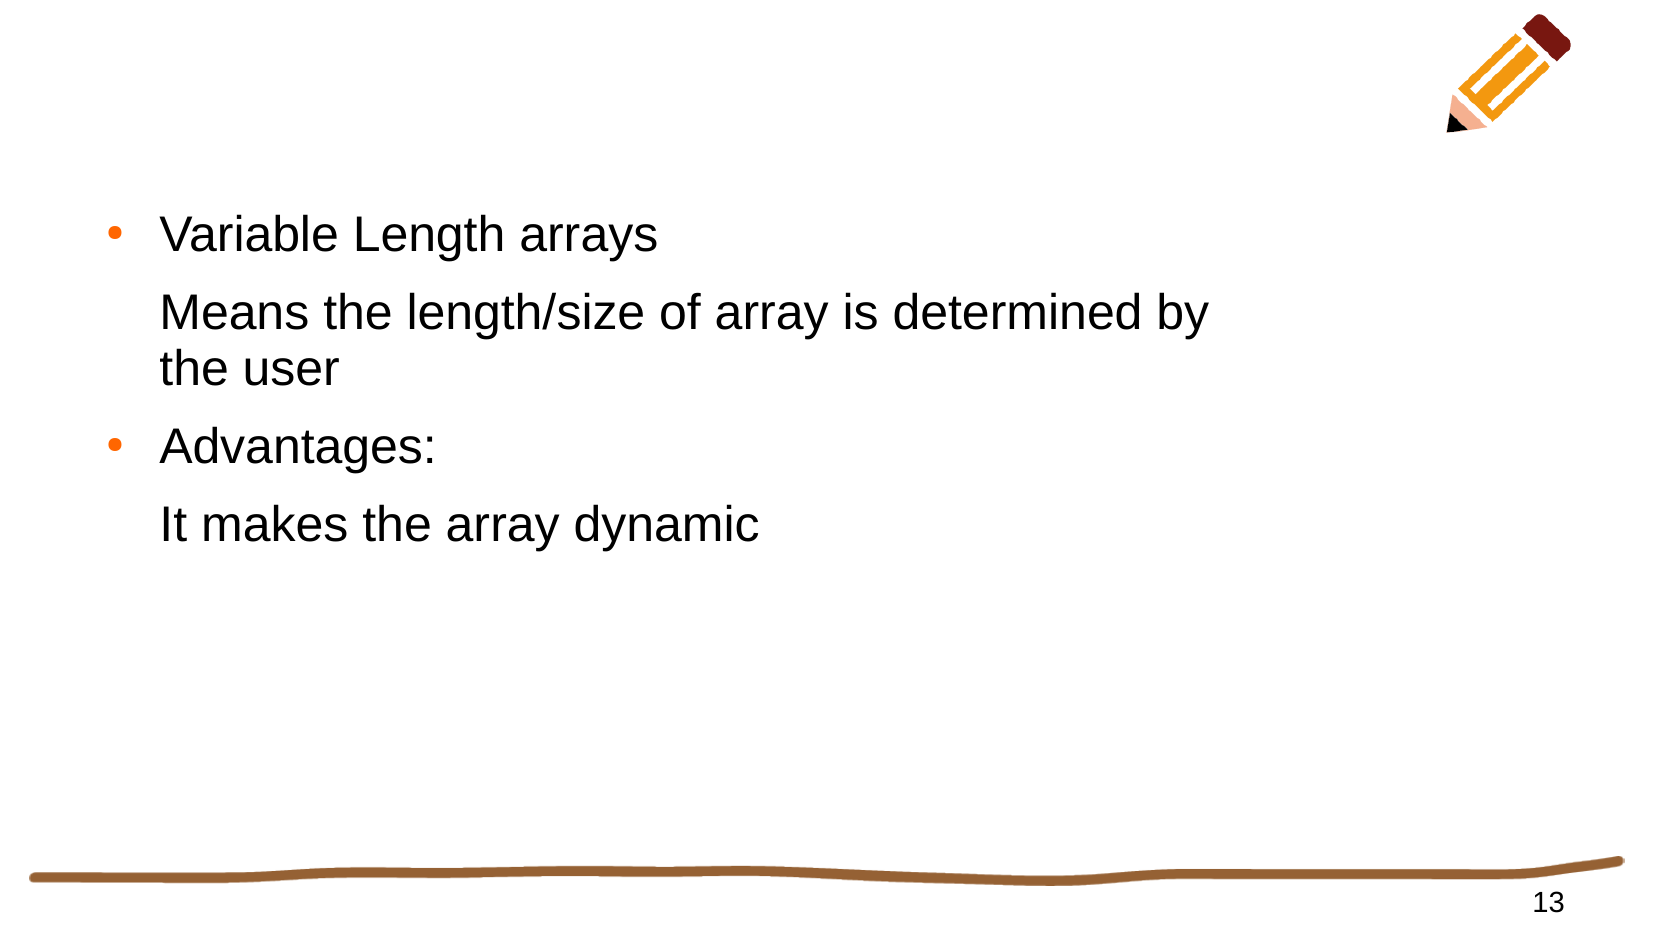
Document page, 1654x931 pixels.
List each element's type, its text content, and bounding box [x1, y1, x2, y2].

list Variable Length arrays Means the length/size of array is determined by the user Advantages: It makes the array dynamic [88, 206, 1238, 857]
picture [1446, 14, 1571, 133]
picture [29, 856, 1625, 886]
